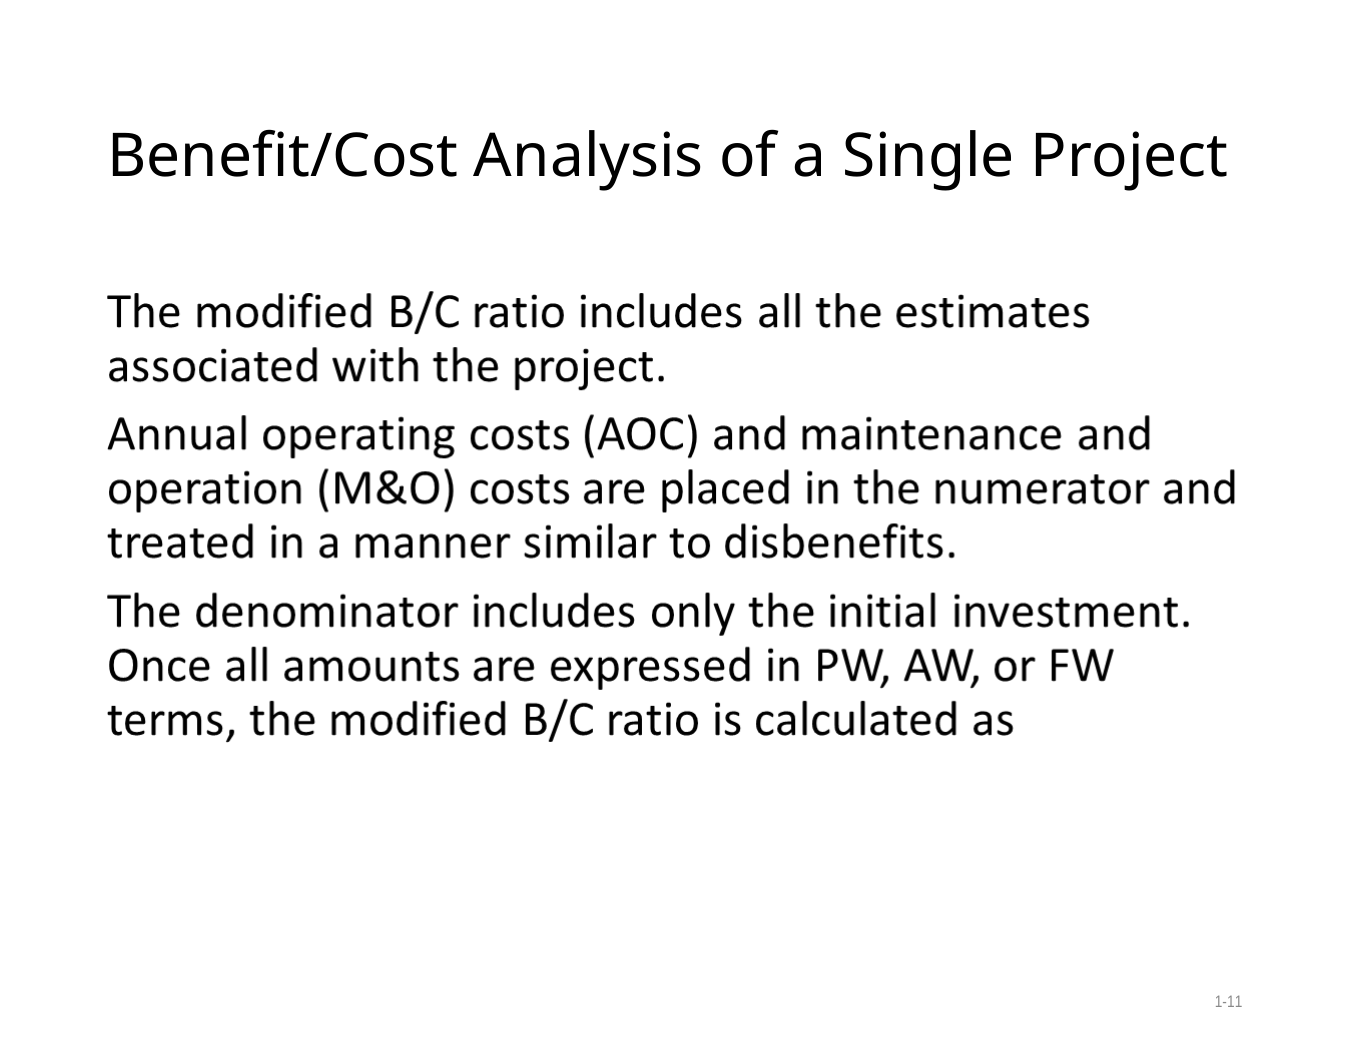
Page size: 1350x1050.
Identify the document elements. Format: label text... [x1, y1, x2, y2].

title Benefit/Cost Analysis of a Single Project [92, 55, 1258, 259]
text_box 1-<number> [953, 973, 1258, 1030]
picture [92, 278, 1258, 789]
